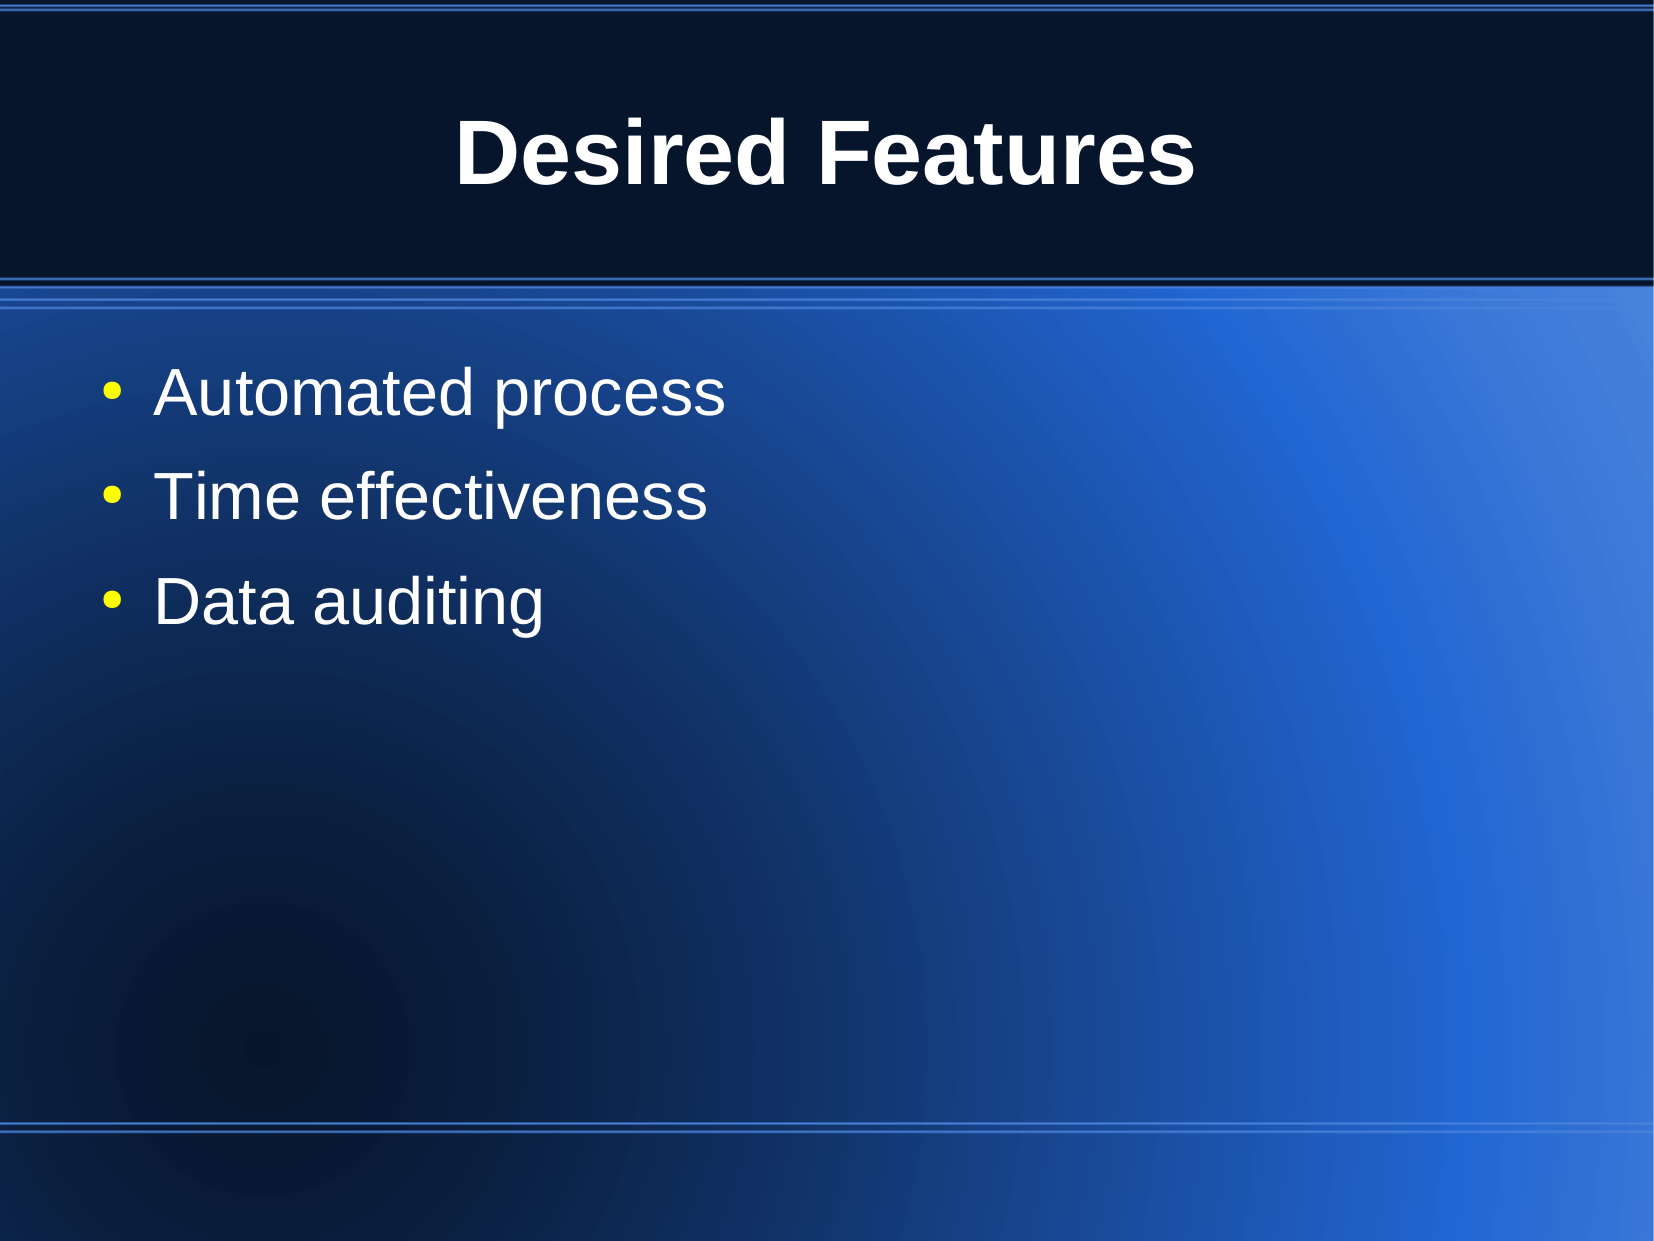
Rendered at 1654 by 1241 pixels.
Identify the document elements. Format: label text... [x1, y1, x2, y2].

picture [0, 0, 1654, 1241]
list Automated process Time effectiveness Data auditing [82, 355, 1571, 1058]
title Desired Features [82, 49, 1571, 257]
